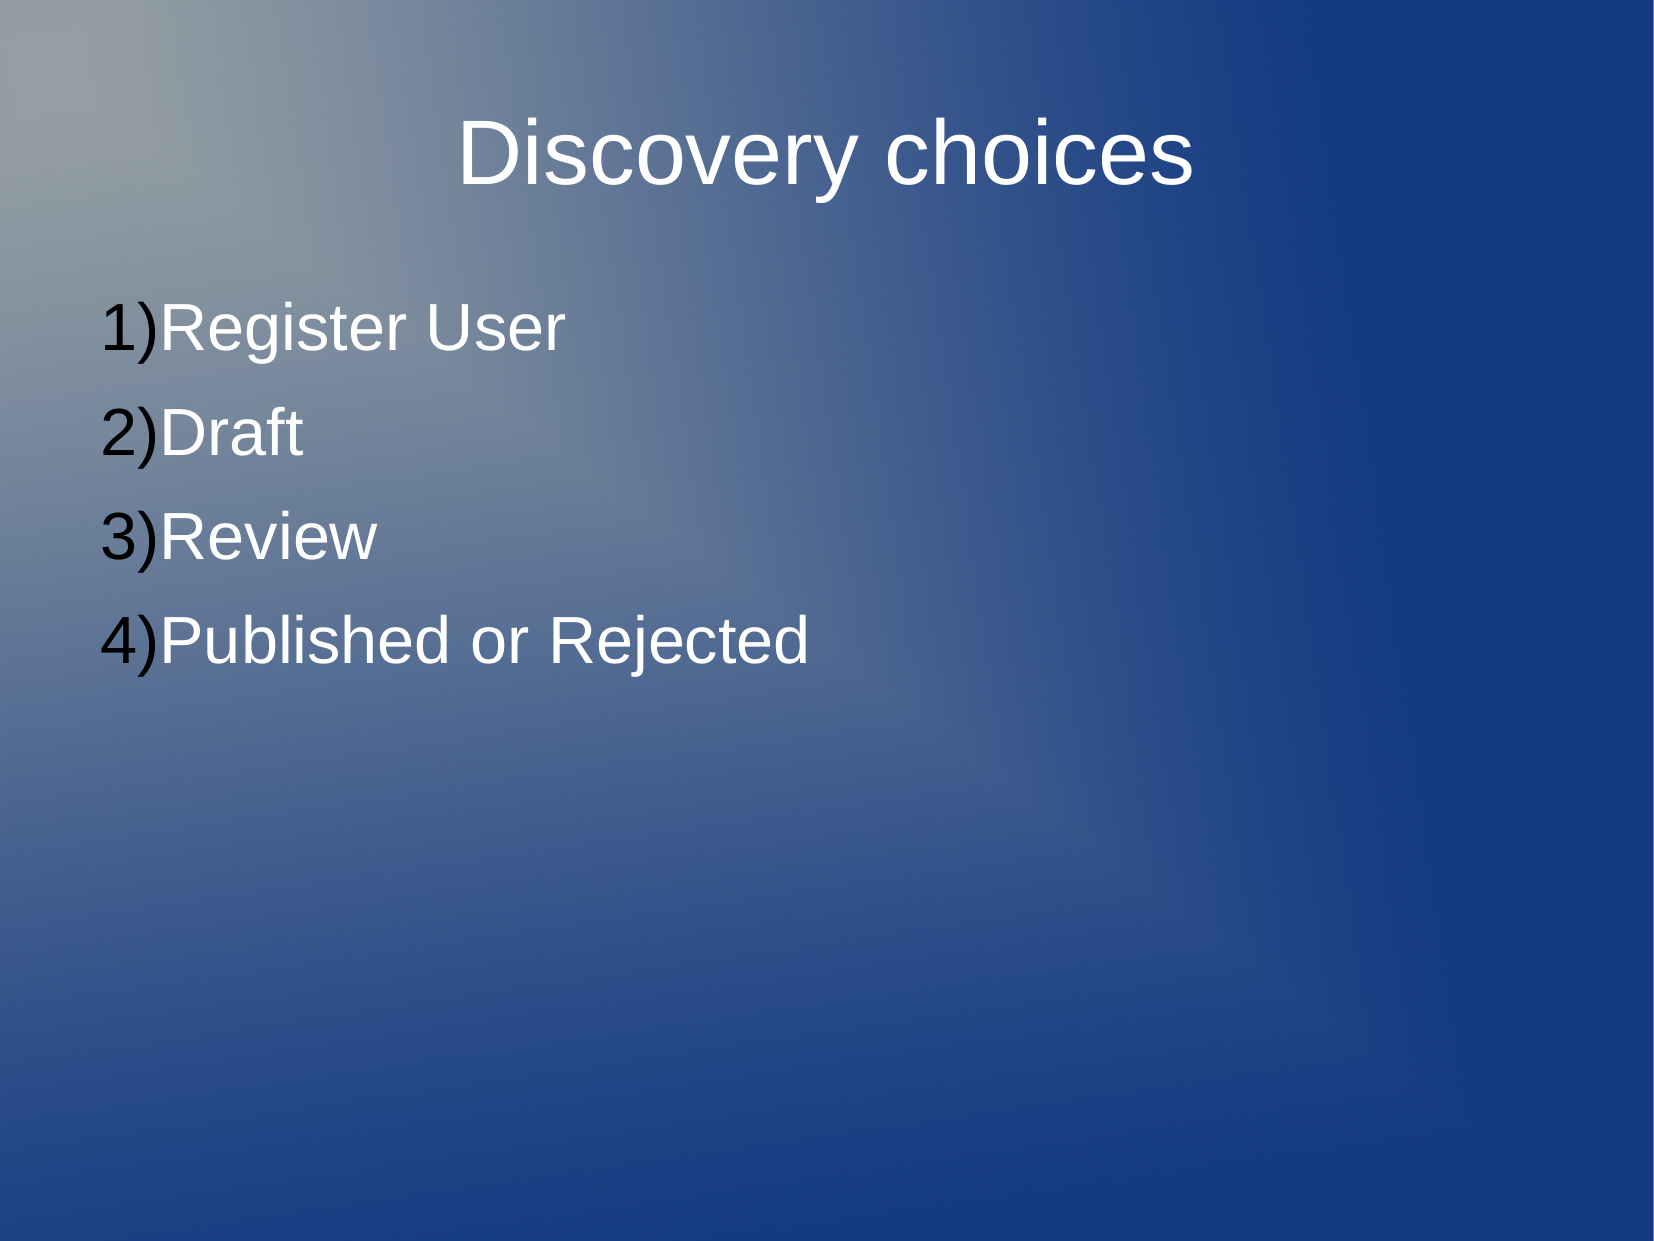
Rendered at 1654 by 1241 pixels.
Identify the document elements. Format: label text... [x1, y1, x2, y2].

picture [0, 0, 1654, 1241]
list Register User Draft Review Published or Rejected [82, 290, 1571, 1109]
title Discovery choices [82, 49, 1571, 257]
